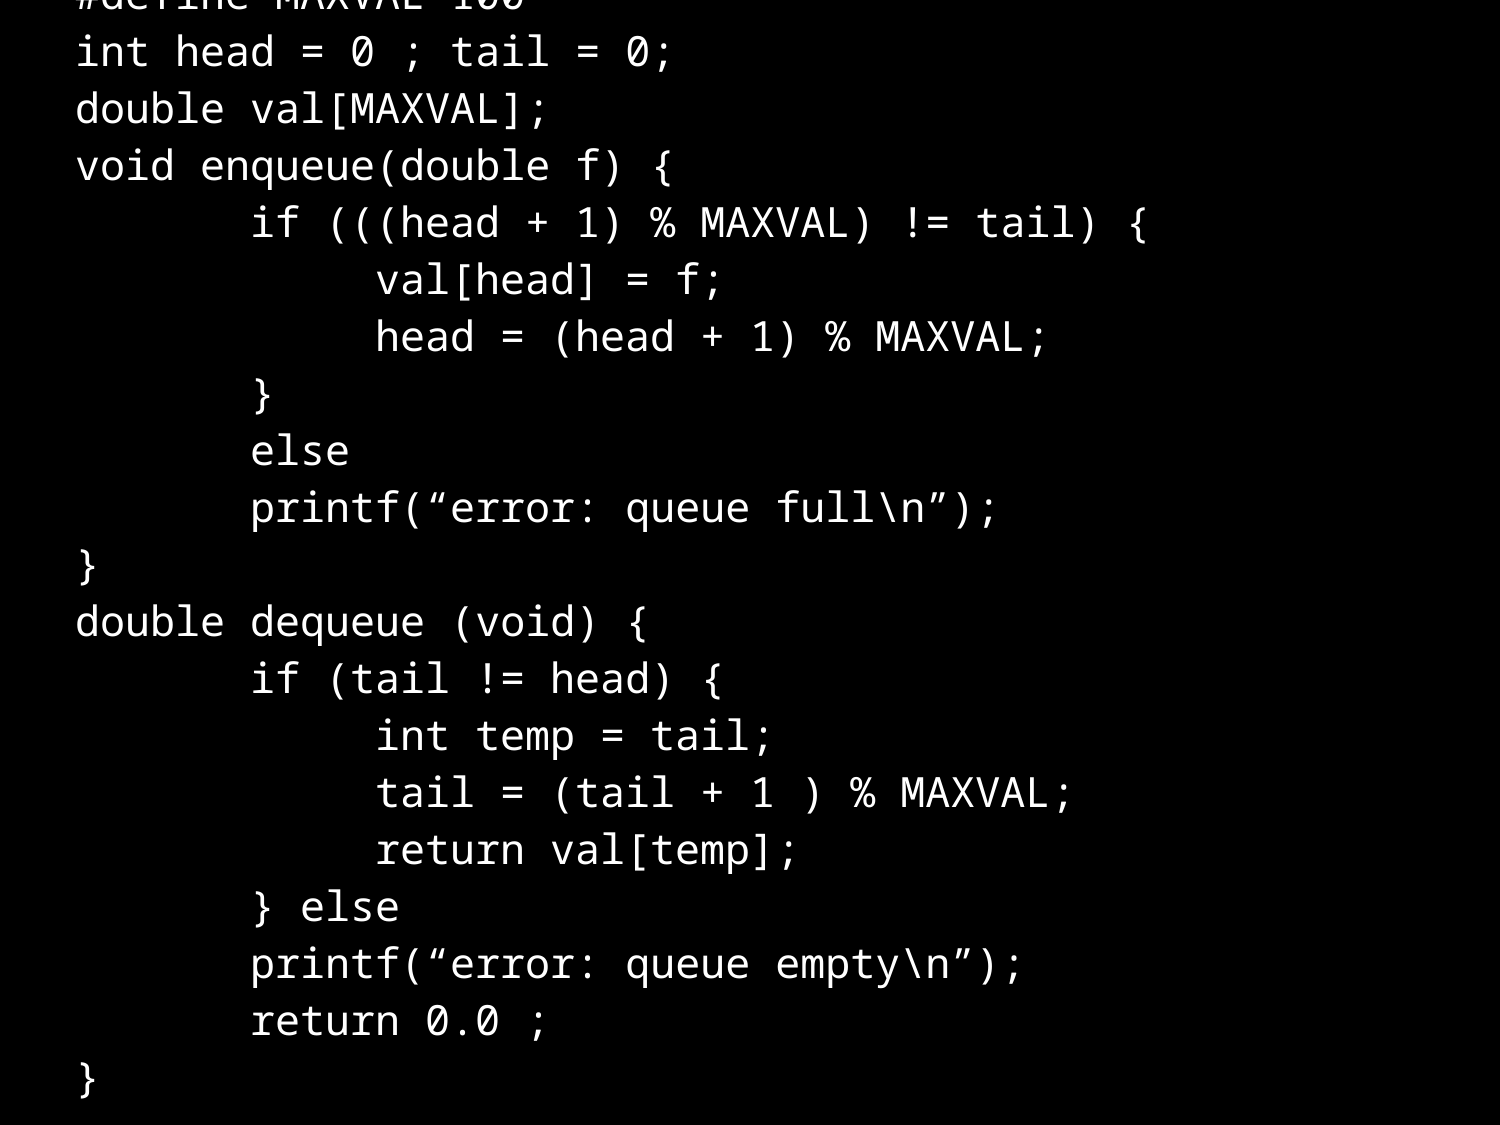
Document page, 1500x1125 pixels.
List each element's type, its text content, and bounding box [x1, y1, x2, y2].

title #define MAXVAL 100 int head = 0 ; tail = 0; double val[MAXVAL]; void enqueue(double f) { if (((head + 1) % MAXVAL) != tail) { val[head] = f; head = (head + 1) % MAXVAL; } else printf(“error: queue full\n”); } double dequeue (void) { if (tail != head) { int temp = tail; tail = (tail + 1 ) % MAXVAL; return val[temp]; } else printf(“error: queue empty\n”); return 0.0 ; } [75, 49, 1426, 1021]
